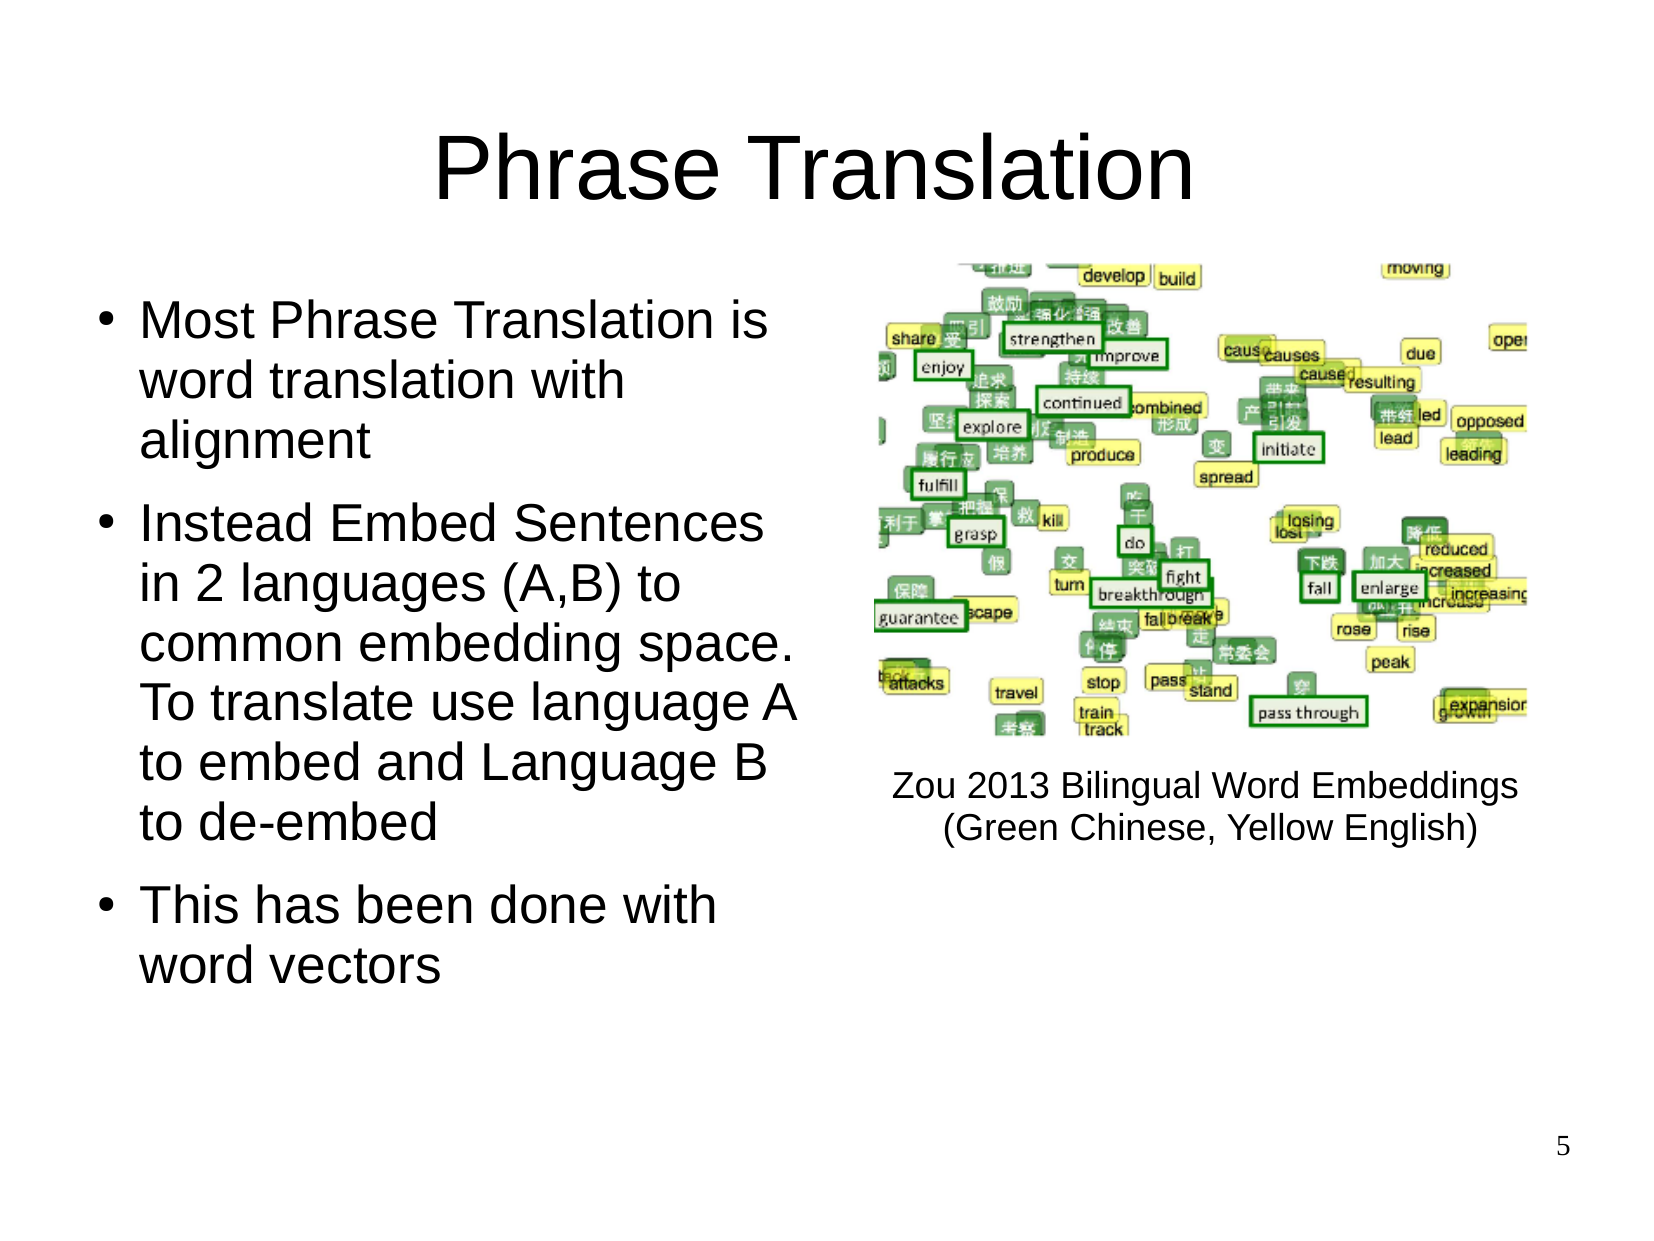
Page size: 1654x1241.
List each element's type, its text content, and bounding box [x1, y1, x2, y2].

picture [874, 257, 1548, 756]
title Phrase Translation [70, 64, 1560, 272]
list Most Phrase Translation is word translation with alignment Instead Embed Sentences in 2 languages (A,B) to common embedding space. To translate use language A to embed and Language B to de-embed This has been done with word vectors [82, 290, 809, 1010]
